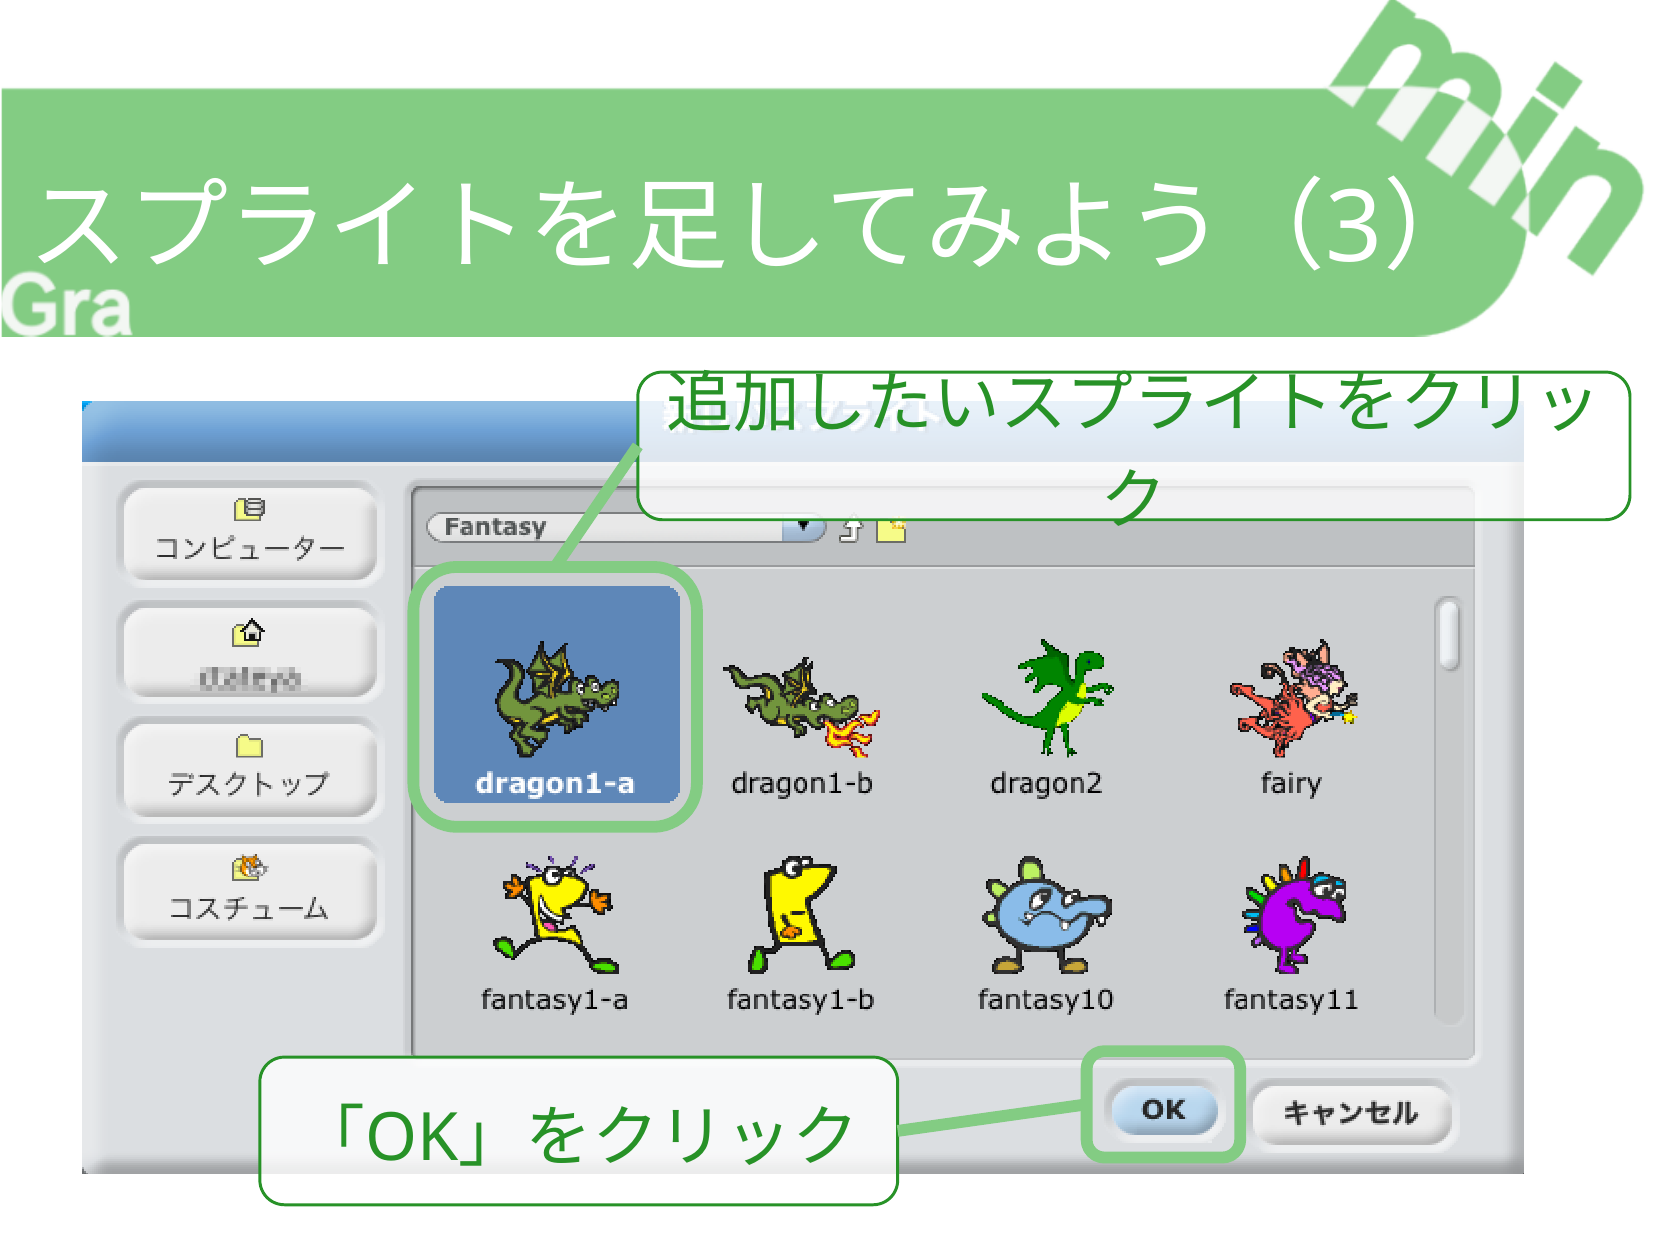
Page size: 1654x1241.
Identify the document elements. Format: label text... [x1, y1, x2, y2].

picture [1093, 1058, 1234, 1151]
picture [1, 0, 1654, 337]
text_box 「OK」をクリック [259, 1057, 898, 1205]
text_box 追加したいスプライトをクリック [637, 372, 1630, 520]
picture [420, 573, 691, 820]
picture [82, 401, 1524, 1174]
title スプライトを足してみよう（3） [11, 134, 1501, 303]
